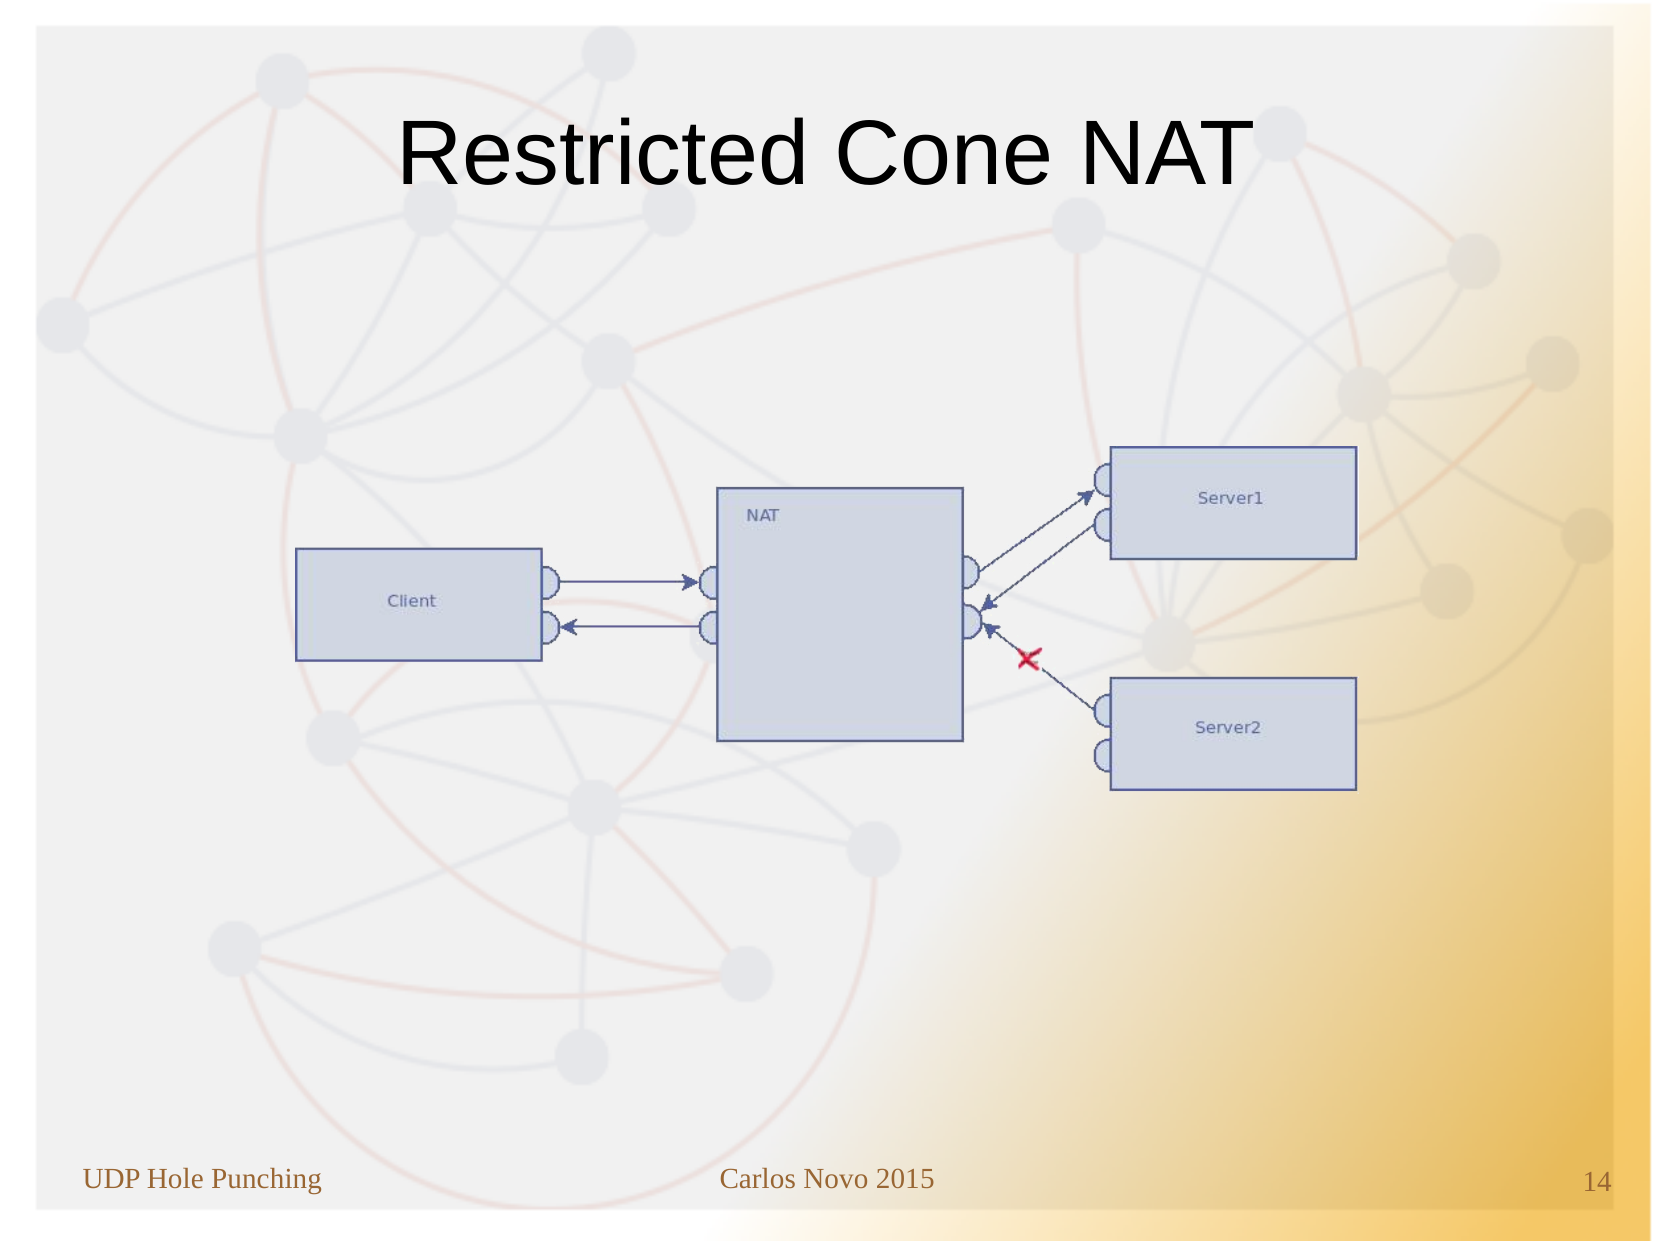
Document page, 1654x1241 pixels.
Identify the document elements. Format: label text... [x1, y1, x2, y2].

picture [0, 0, 1654, 1241]
title Restricted Cone NAT [82, 49, 1571, 257]
